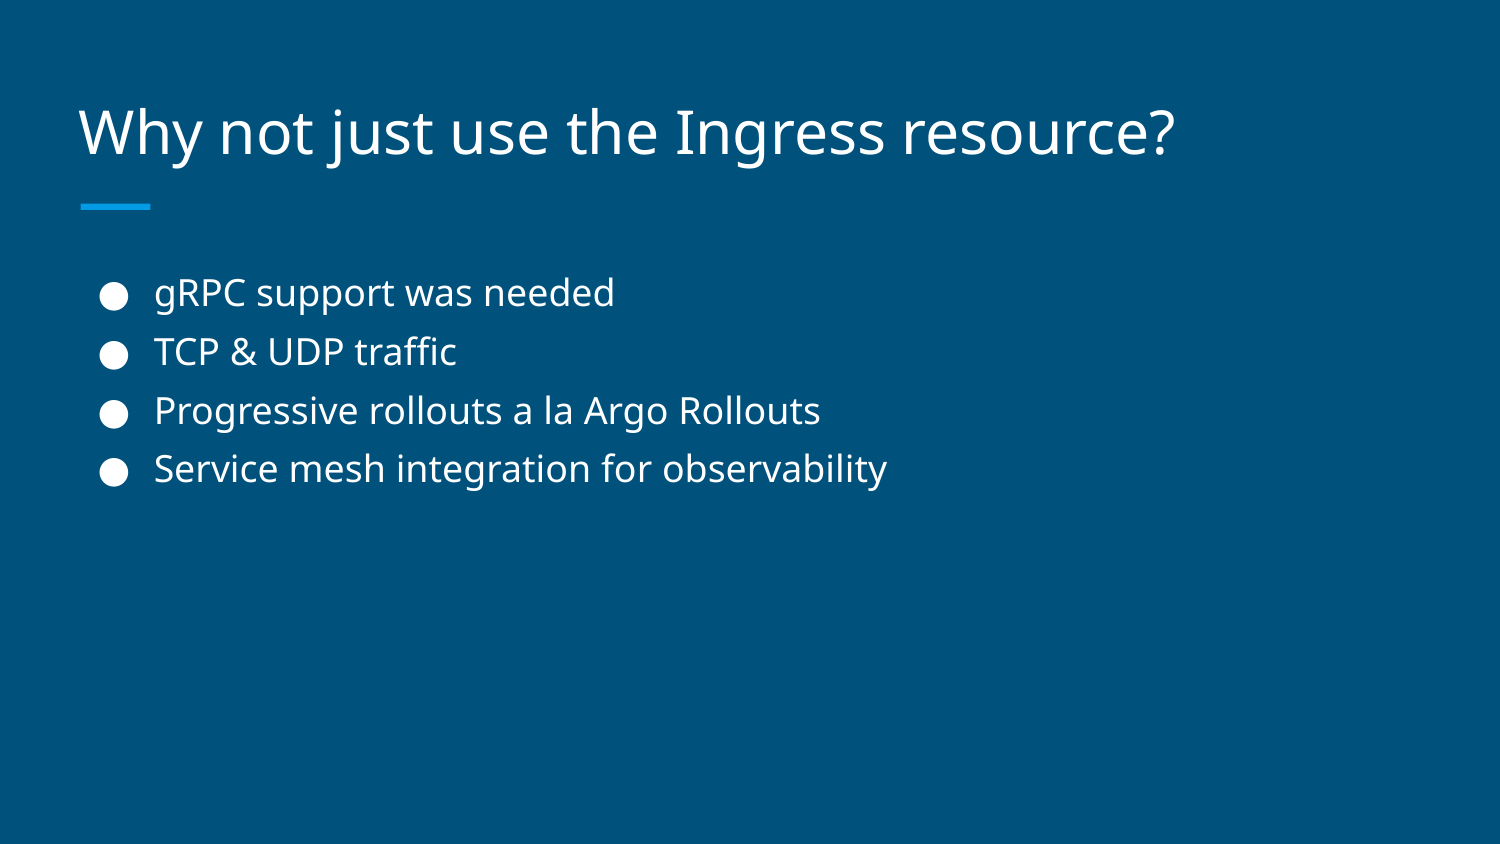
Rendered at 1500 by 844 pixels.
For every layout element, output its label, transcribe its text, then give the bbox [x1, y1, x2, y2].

title Why not just use the Ingress resource? [63, 75, 1437, 188]
list gRPC support was needed TCP & UDP traffic Progressive rollouts a la Argo Rollouts Service mesh integration for observability [63, 244, 1437, 750]
